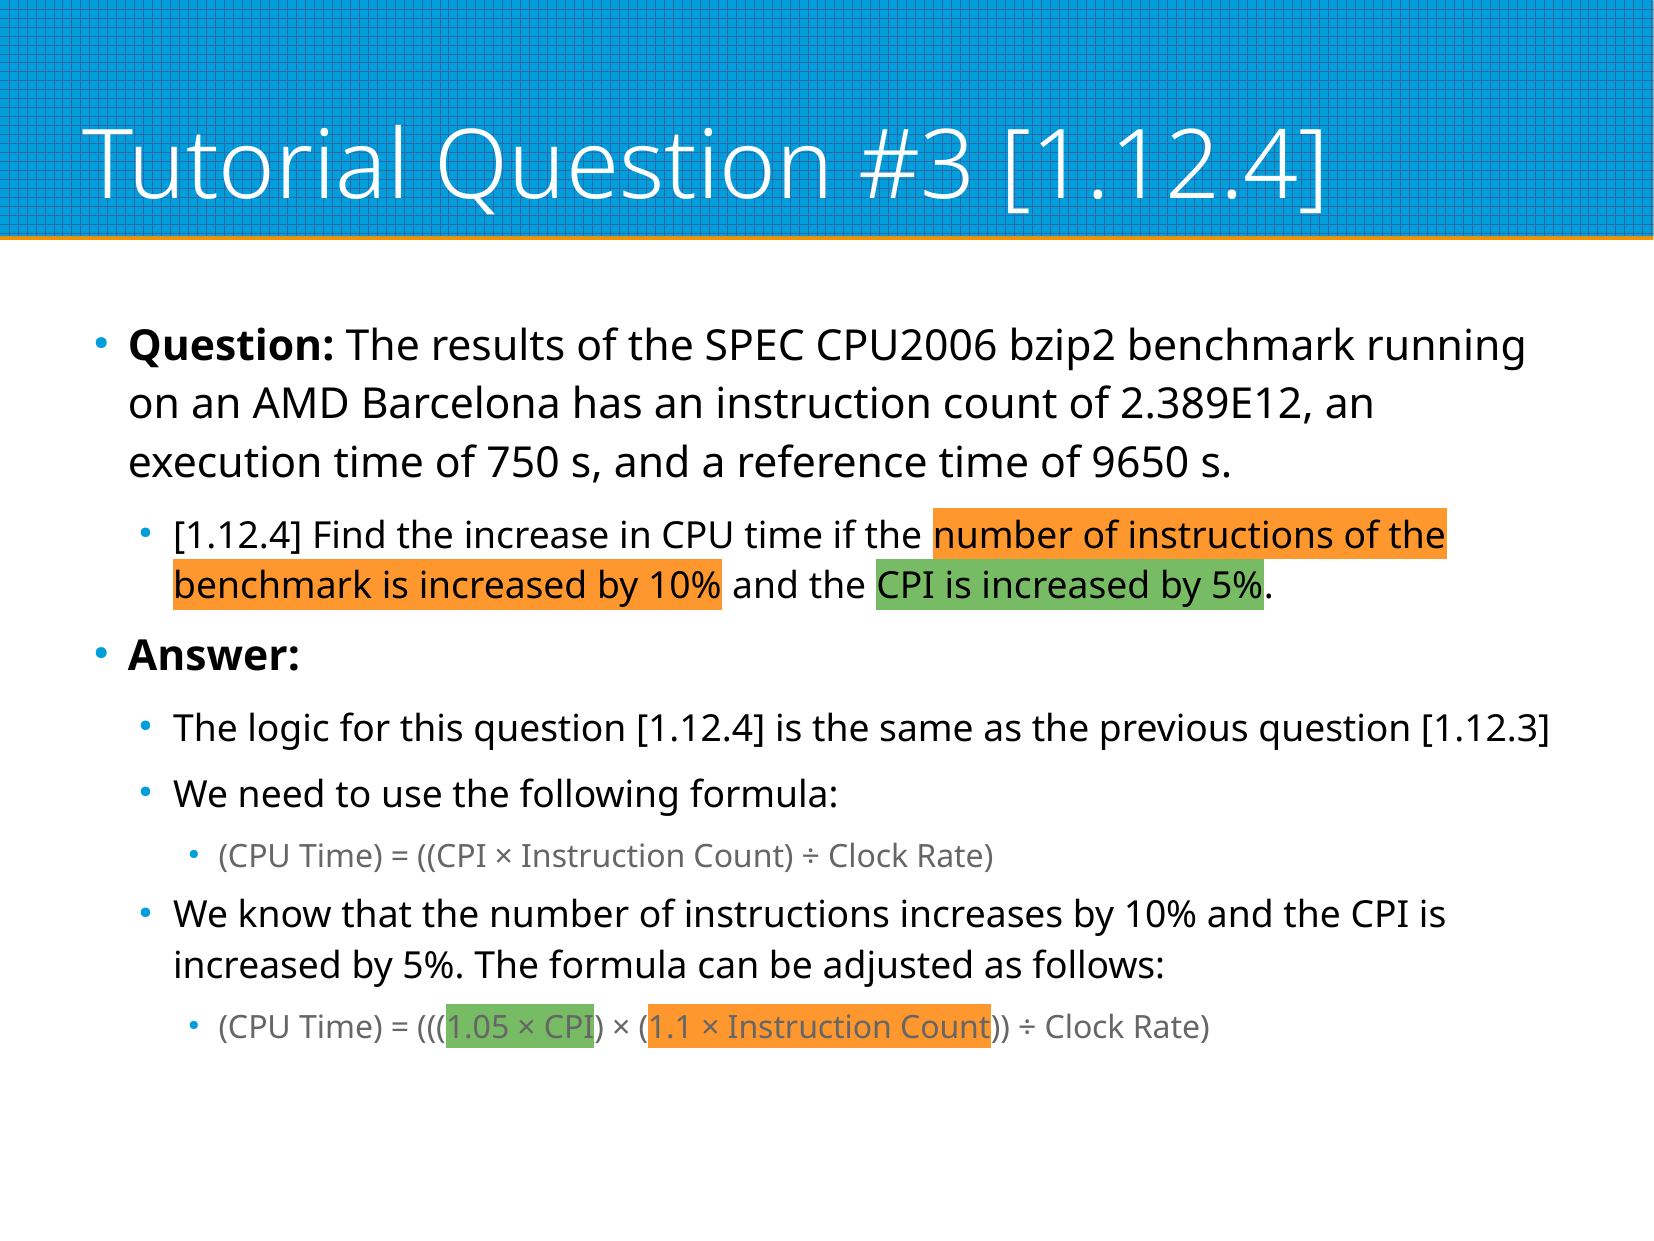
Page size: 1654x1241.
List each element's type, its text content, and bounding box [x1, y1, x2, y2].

list Question: The results of the SPEC CPU2006 bzip2 benchmark running on an AMD Barcelona has an instruction count of 2.389E12, an execution time of 750 s, and a reference time of 9650 s. [1.12.4] Find the increase in CPU time if the number of instructions of the benchmark is increased by 10% and the CPI is increased by 5%. Answer: The logic for this question [1.12.4] is the same as the previous question [1.12.3] We need to use the following formula: (CPU Time) = ((CPI × Instruction Count) ÷ Clock Rate) We know that the number of instructions increases by 10% and the CPI is increased by 5%. The formula can be adjusted as follows: (CPU Time) = (((1.05 × CPI) × (1.1 × Instruction Count)) ÷ Clock Rate) [82, 314, 1563, 1081]
title Tutorial Question #3 [1.12.4] [82, 19, 1571, 227]
